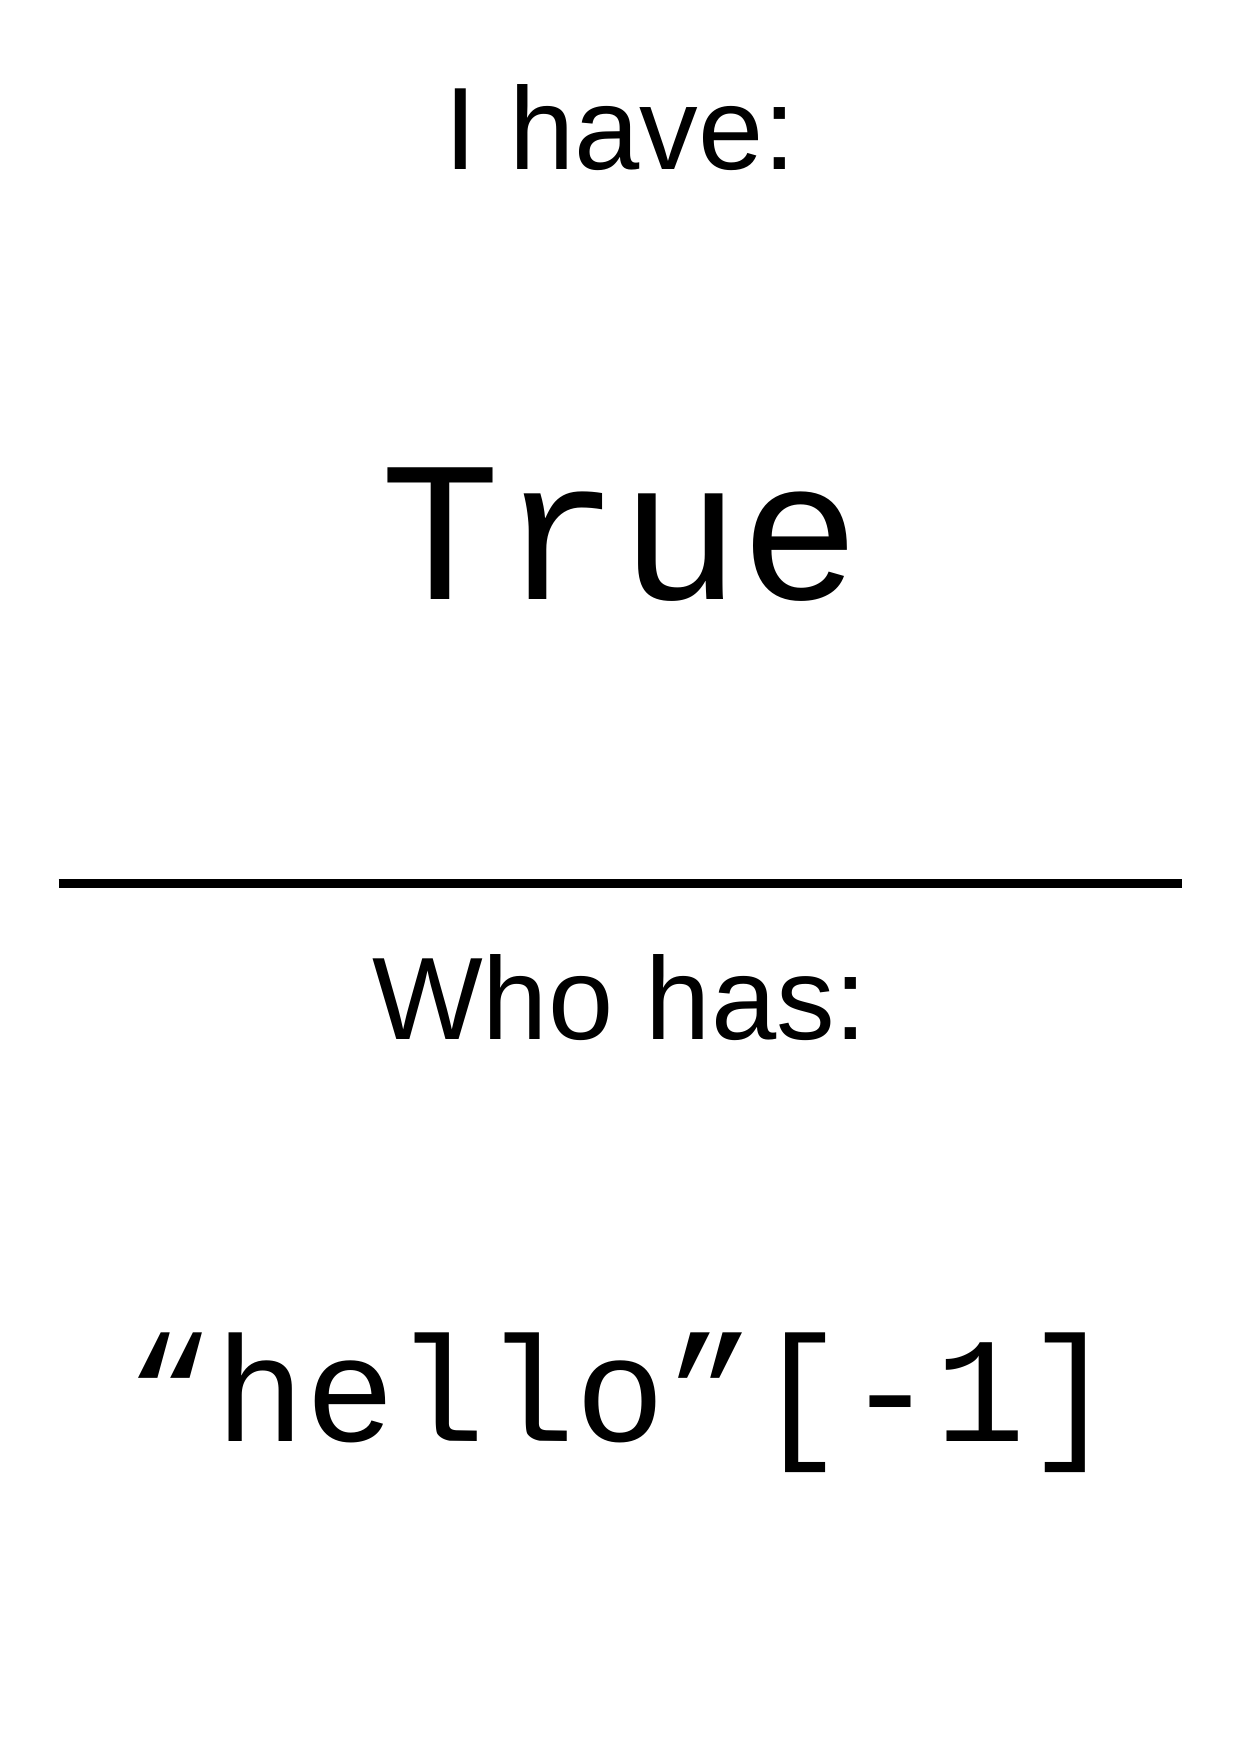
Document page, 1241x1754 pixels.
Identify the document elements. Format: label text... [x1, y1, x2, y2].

text_box Who has: [58, 919, 1182, 1079]
subtitle I have: [58, 49, 1182, 209]
text_box “hello”[-1] [58, 1123, 1182, 1679]
text_box True [58, 268, 1182, 824]
